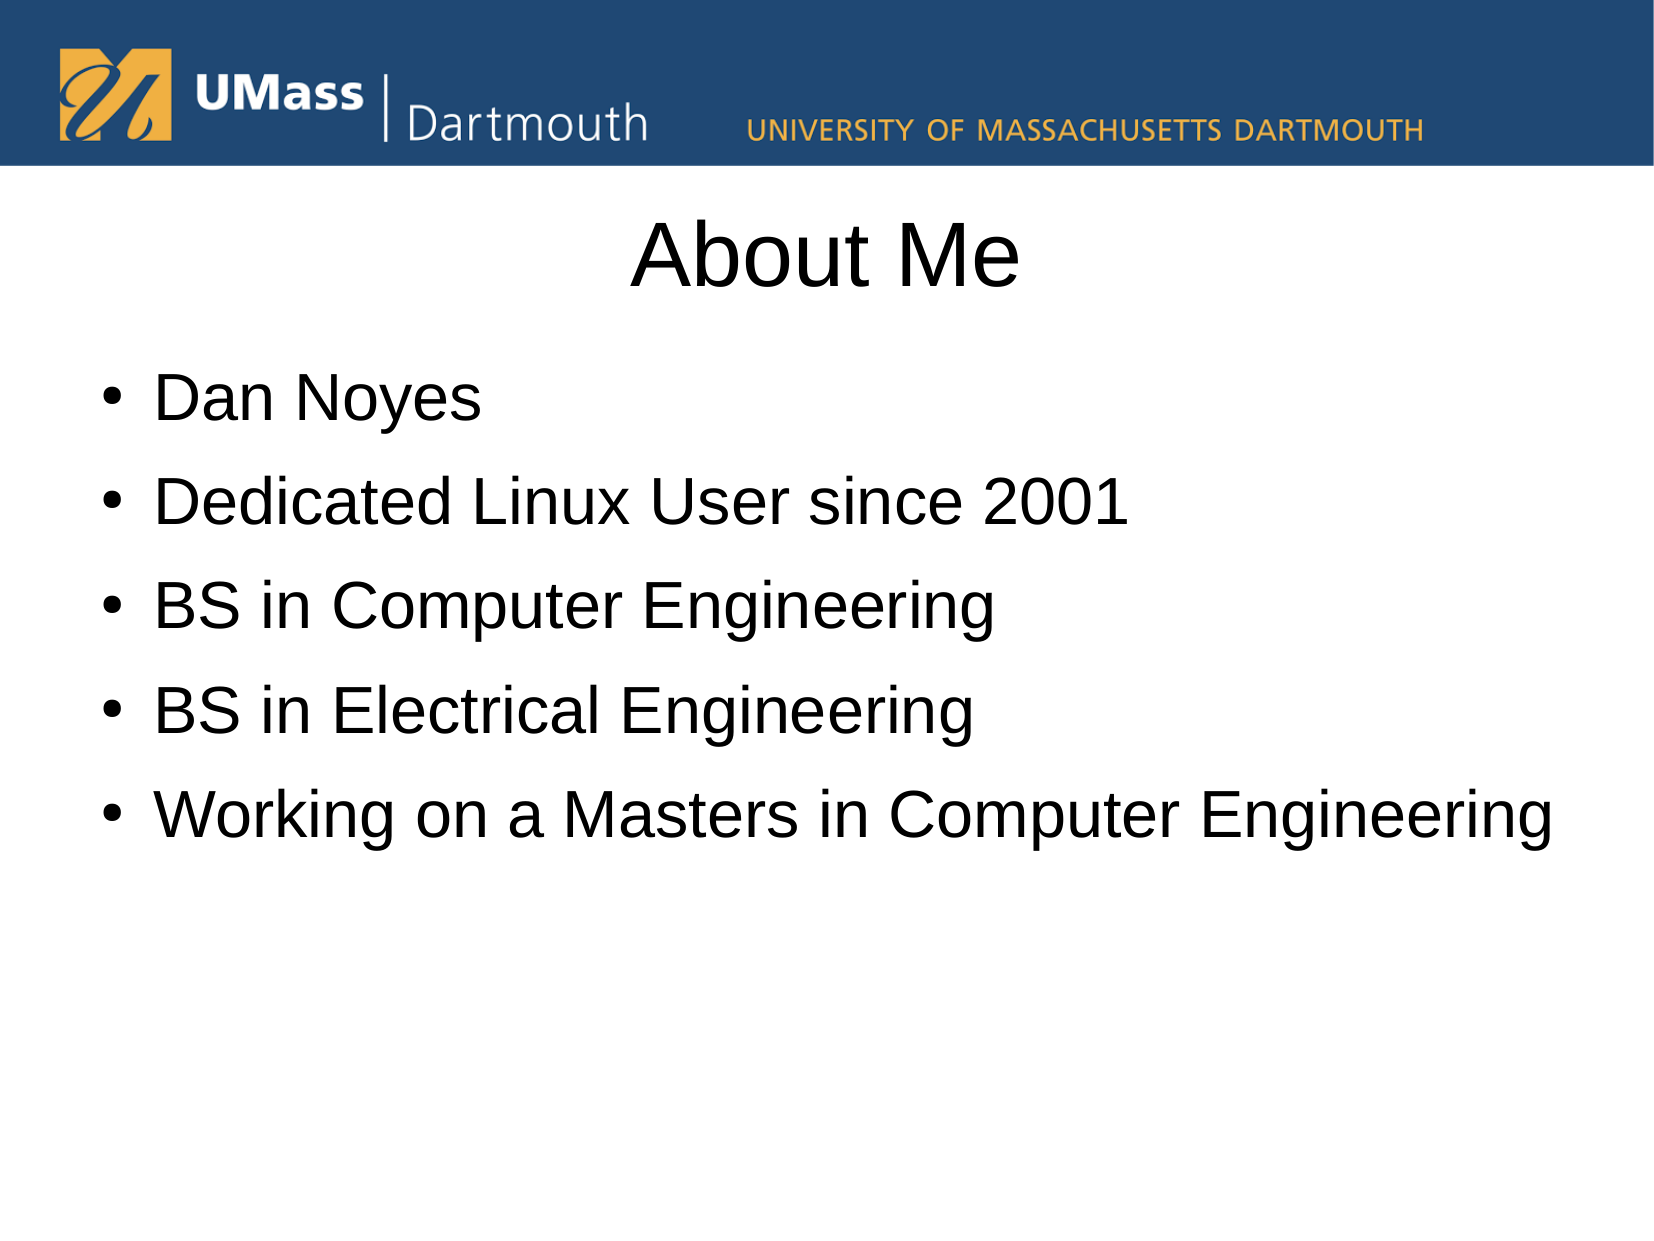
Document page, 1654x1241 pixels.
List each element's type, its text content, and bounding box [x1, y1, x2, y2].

title About Me [82, 180, 1571, 331]
picture [0, 0, 1654, 166]
list Dan Noyes Dedicated Linux User since 2001 BS in Computer Engineering BS in Electrical Engineering Working on a Masters in Computer Engineering [82, 360, 1571, 1010]
